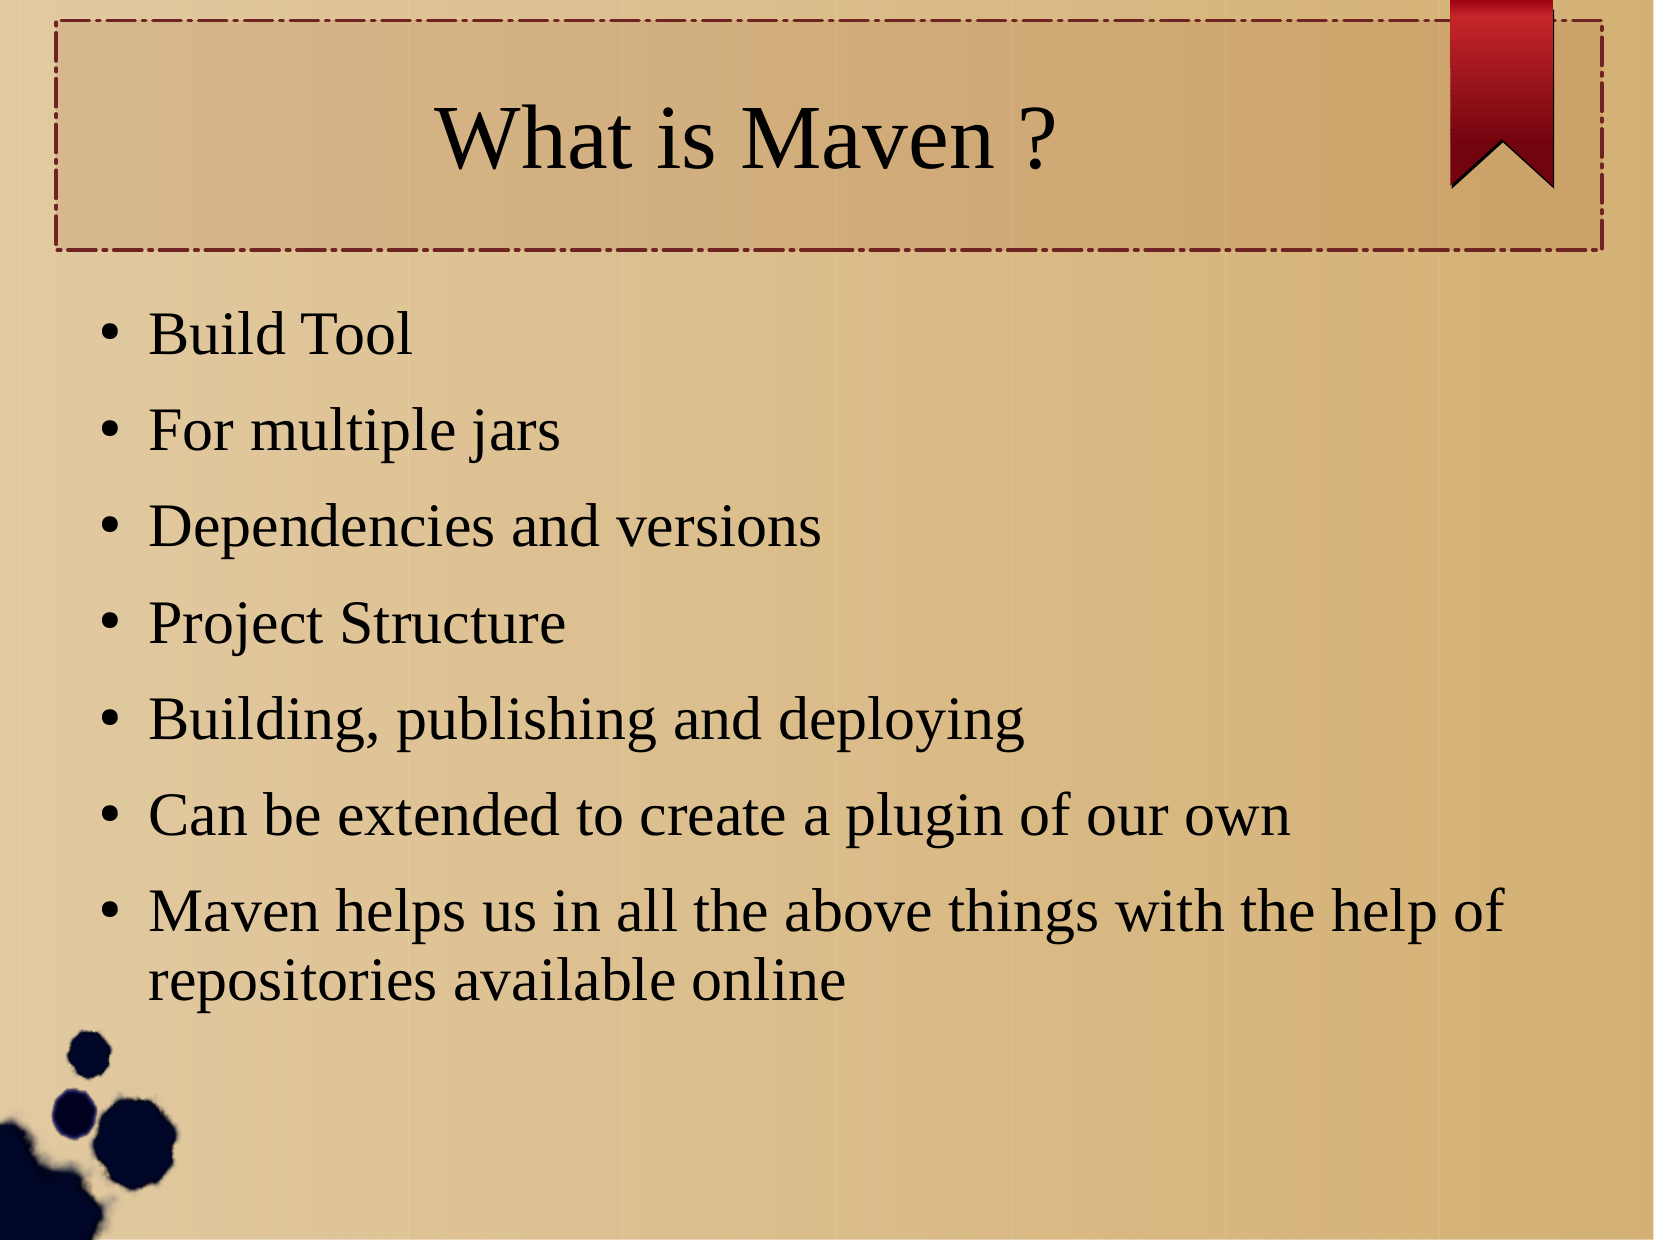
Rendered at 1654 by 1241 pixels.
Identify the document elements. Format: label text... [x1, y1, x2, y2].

list Build Tool For multiple jars Dependencies and versions Project Structure Building, publishing and deploying Can be extended to create a plugin of our own Maven helps us in all the above things with the help of repositories available online [82, 299, 1571, 1019]
title What is Maven ? [82, 47, 1412, 229]
